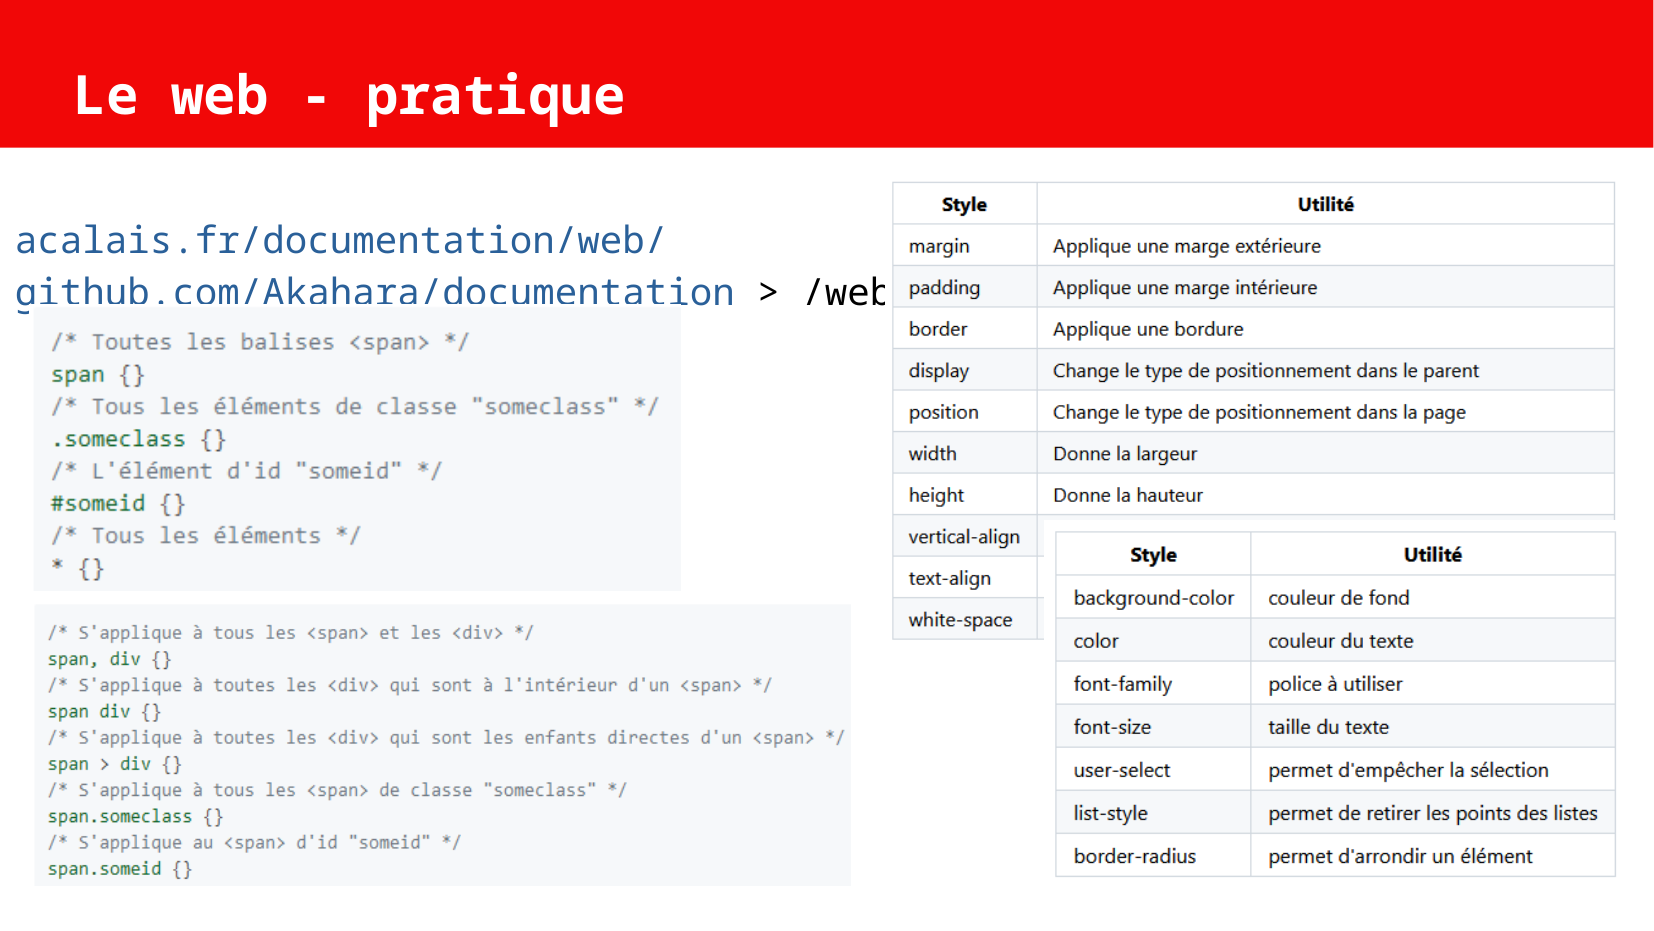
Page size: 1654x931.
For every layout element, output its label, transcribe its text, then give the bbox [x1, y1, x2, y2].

picture [23, 599, 851, 886]
picture [29, 304, 681, 591]
text_box acalais.fr/documentation/web/ github.com/Akahara/documentation > /web [0, 206, 885, 306]
text_box [0, 0, 1654, 148]
text_box Le web - pratique [59, 49, 1506, 119]
picture [885, 177, 1625, 886]
